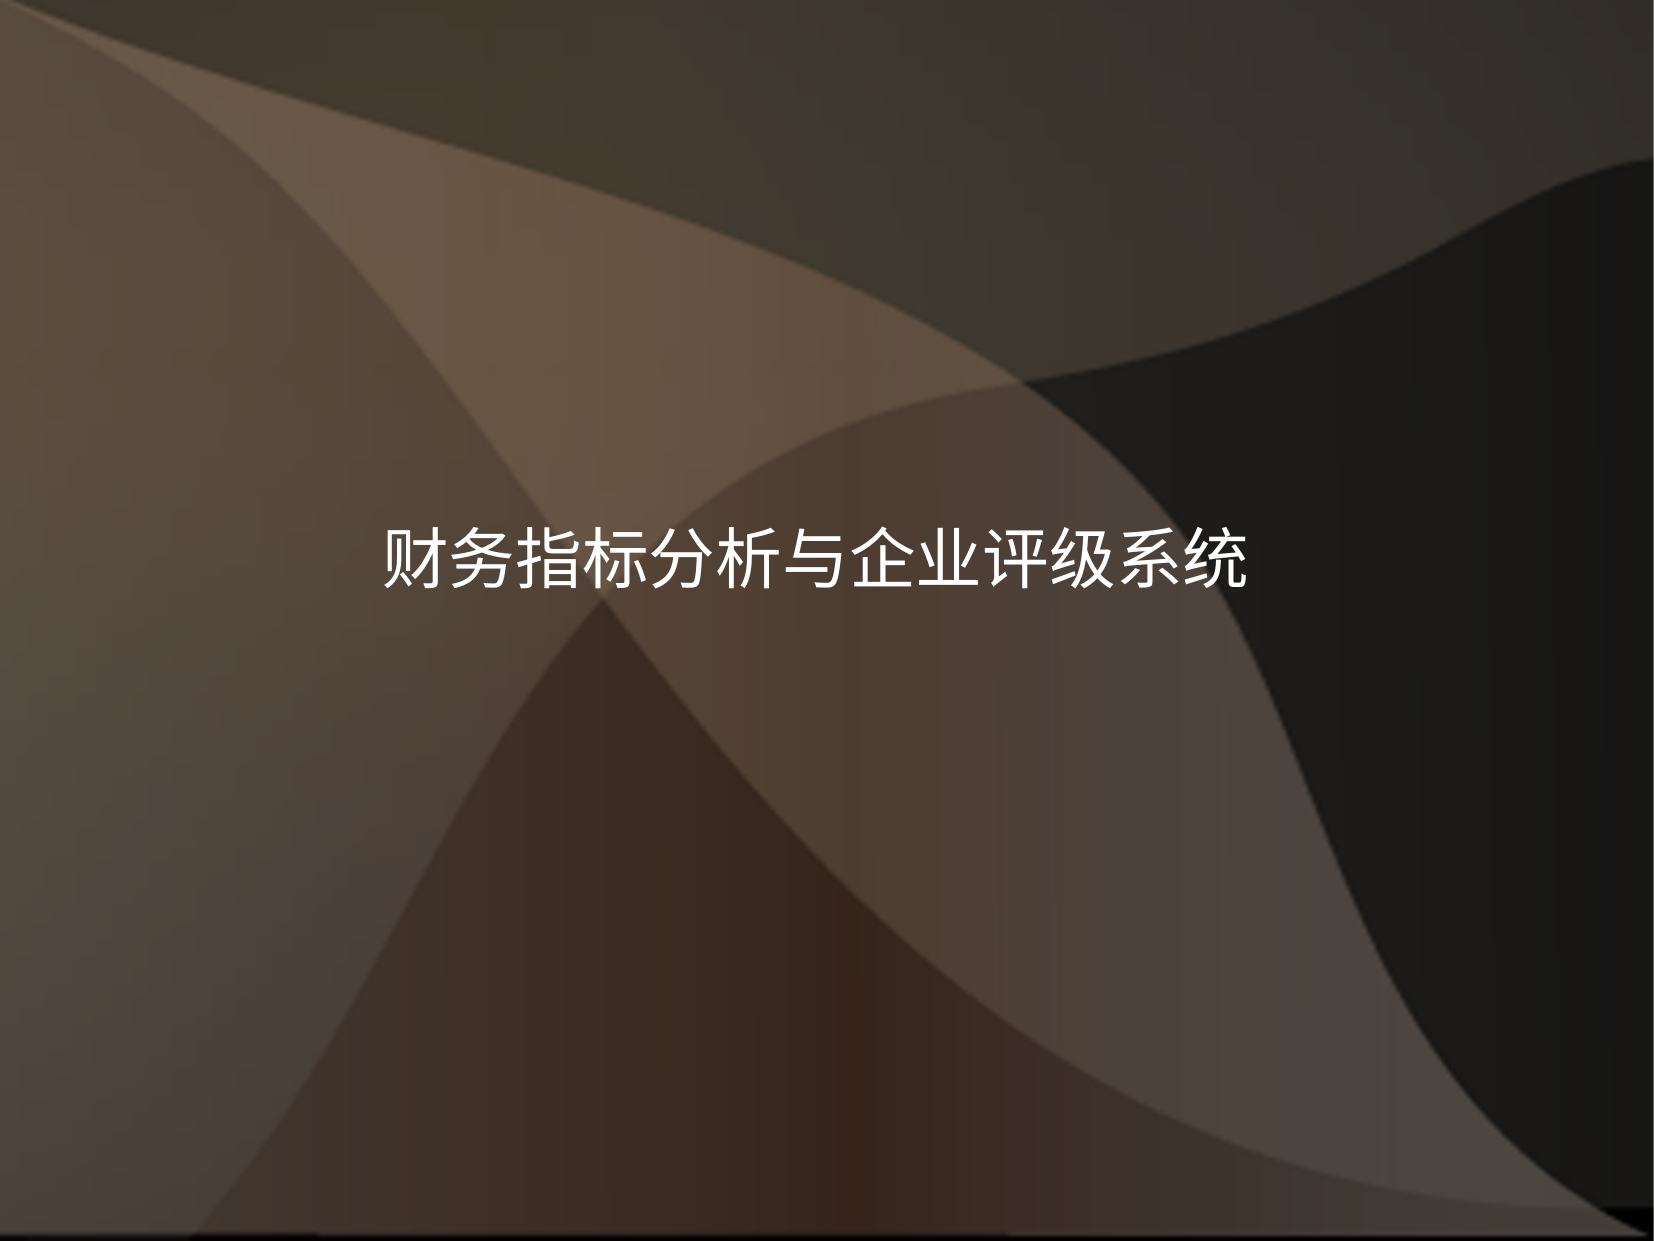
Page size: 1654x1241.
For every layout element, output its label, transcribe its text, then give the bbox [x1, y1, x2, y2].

picture [0, 0, 1654, 1241]
subtitle 财务指标分析与企业评级系统 [71, 195, 1561, 915]
